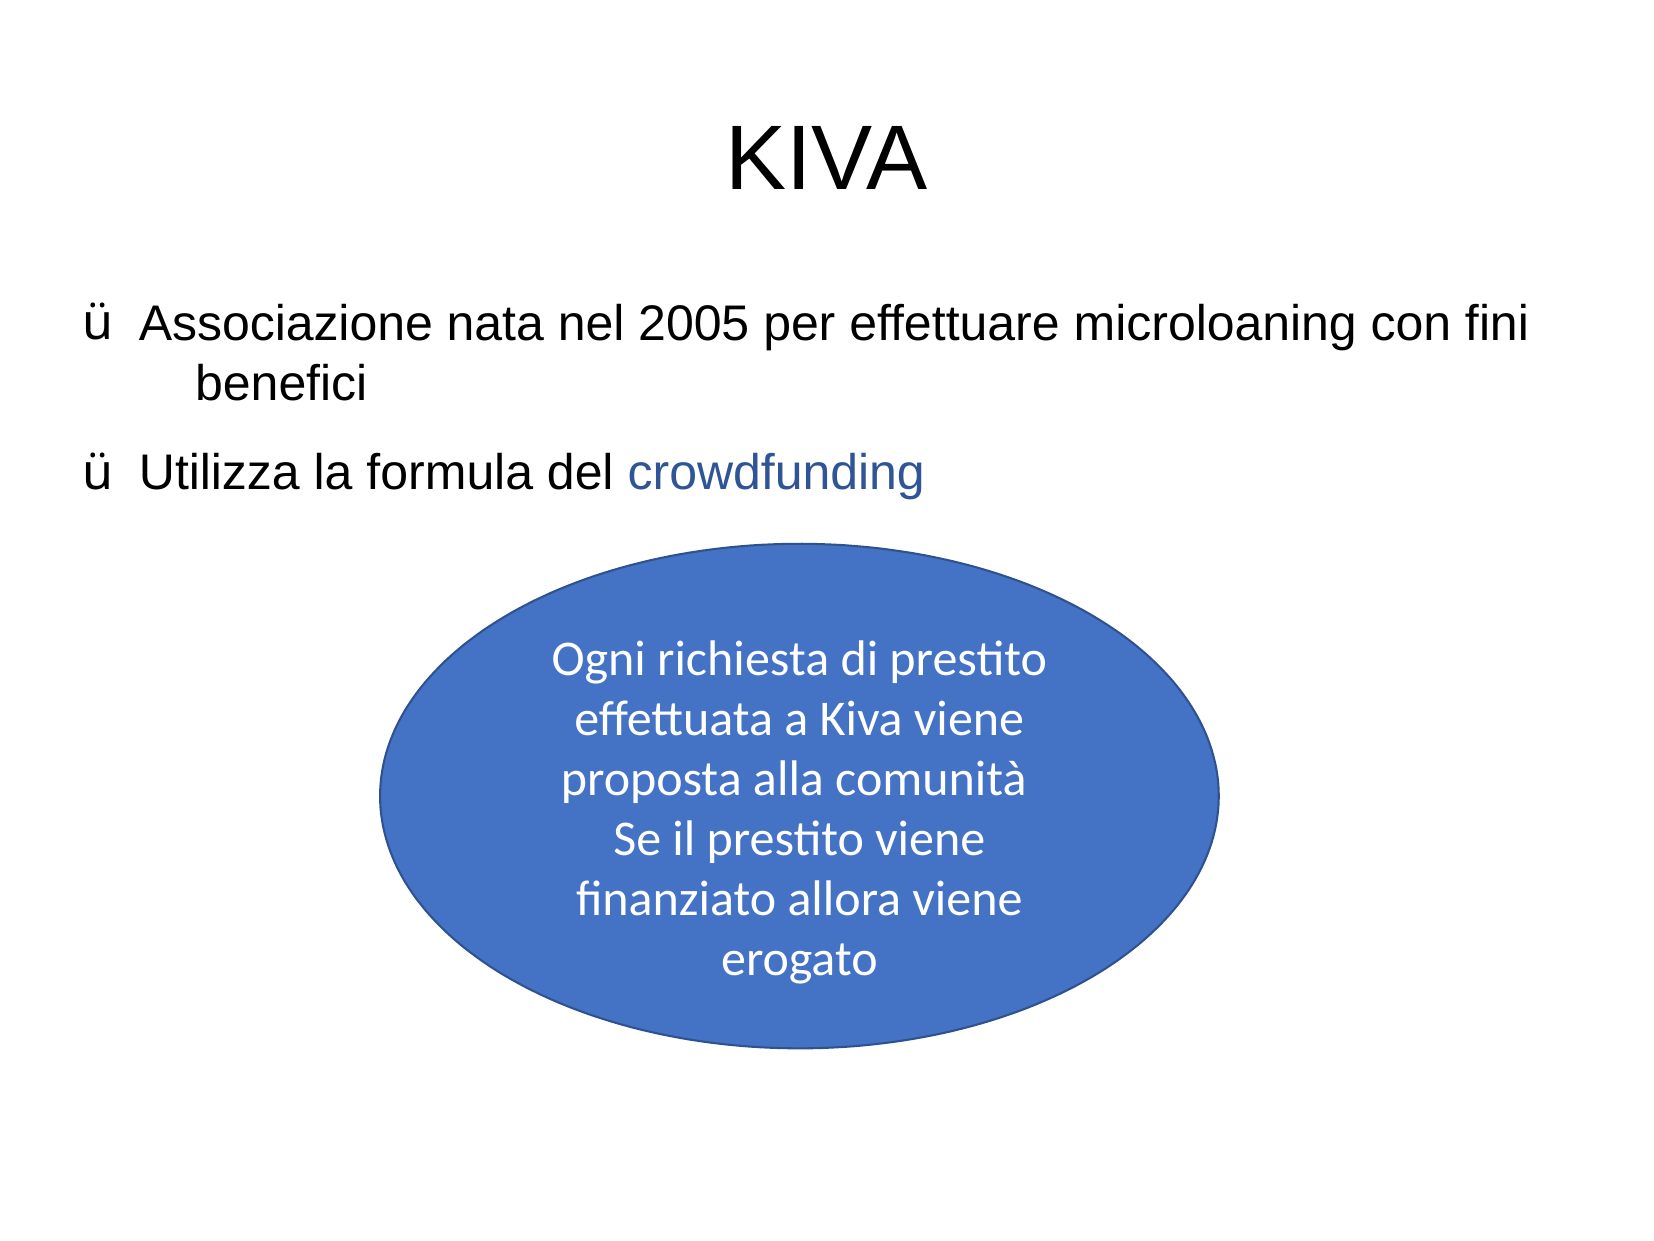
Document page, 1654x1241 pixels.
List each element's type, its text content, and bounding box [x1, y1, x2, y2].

text_box KIVA [82, 97, 1571, 209]
text_box Ogni richiesta di prestito effettuata a Kiva viene proposta alla comunità Se il prestito viene finanziato allora viene erogato [380, 543, 1219, 1049]
text_box Associazione nata nel 2005 per effettuare microloaning con fini benefici Utilizza la formula del crowdfunding [82, 290, 1571, 1120]
